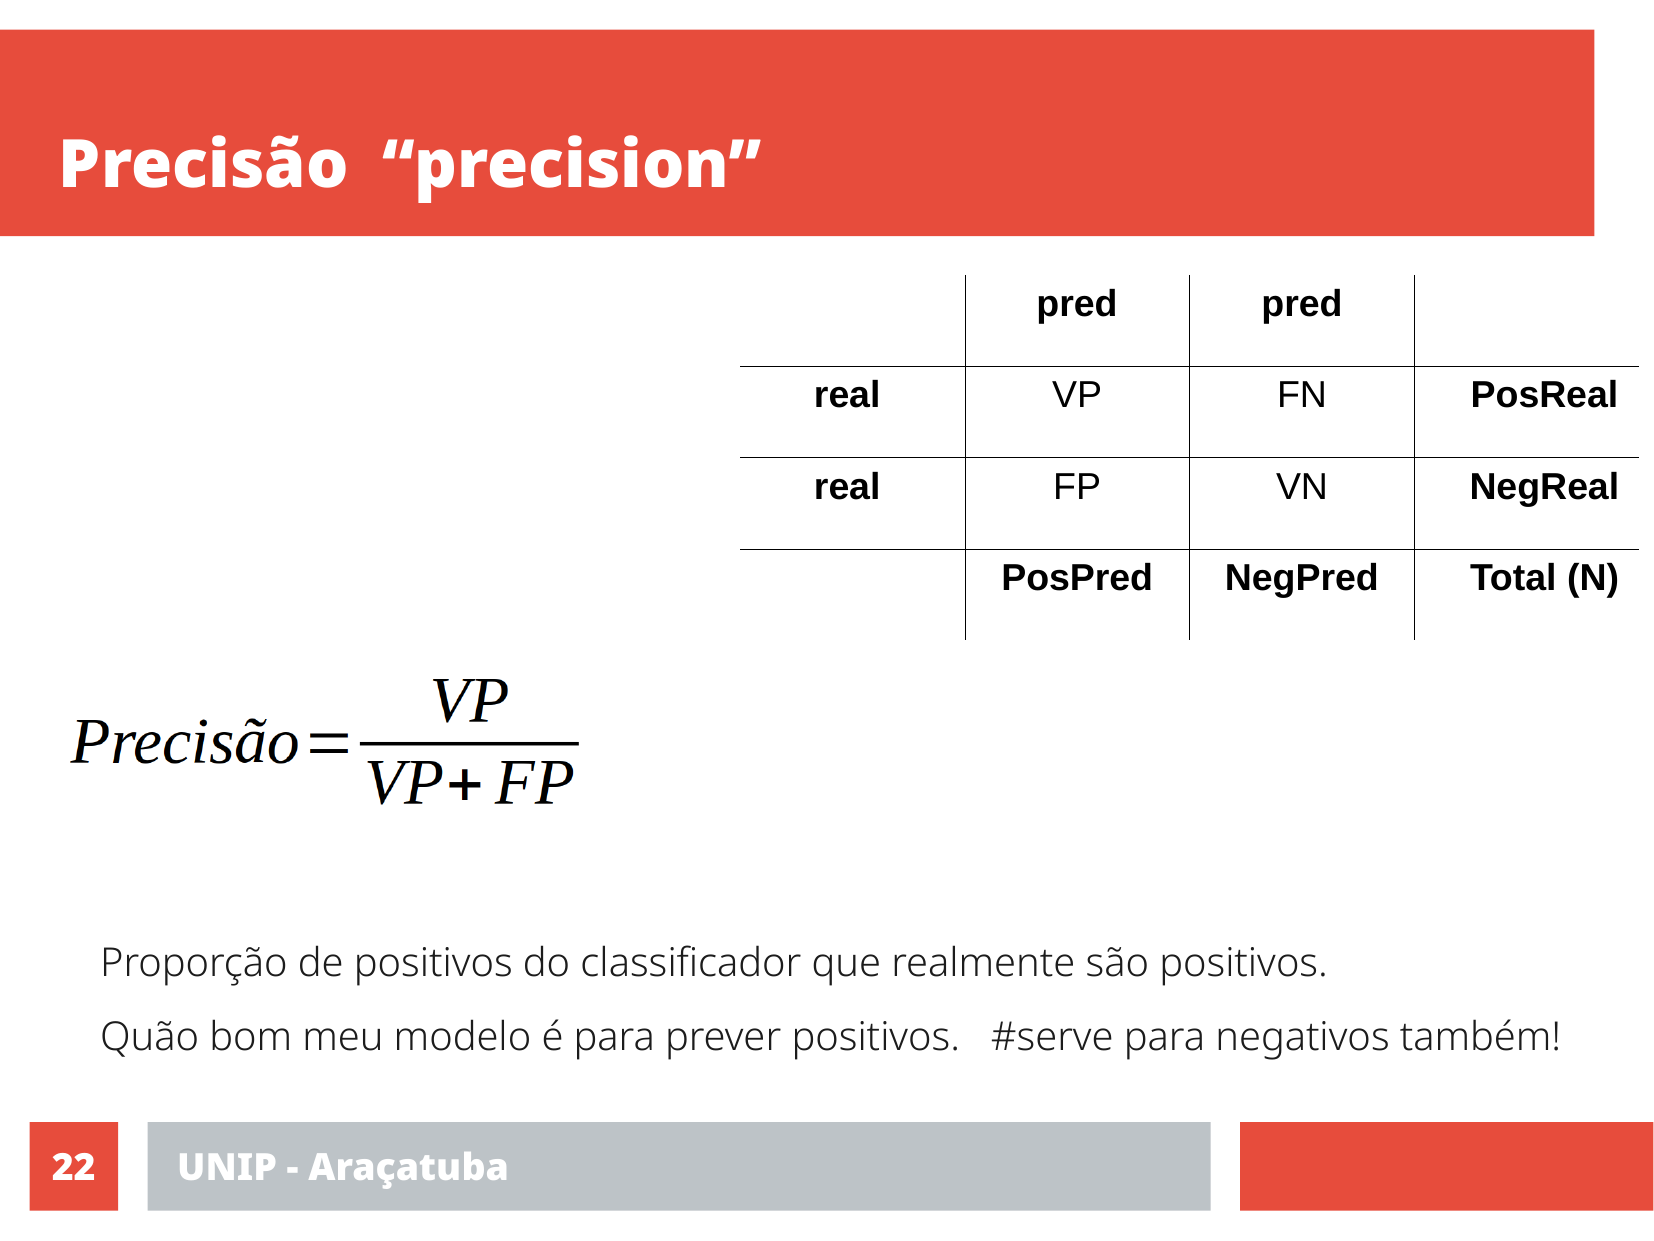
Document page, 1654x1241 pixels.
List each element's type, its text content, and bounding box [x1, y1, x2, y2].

table_cell Total (N) [1415, 550, 1639, 640]
table_cell NegReal [1415, 458, 1639, 549]
table_cell [740, 550, 965, 640]
table_header [1415, 275, 1639, 366]
table_header pred [966, 275, 1189, 366]
picture [47, 643, 597, 830]
table_cell PosPred [966, 550, 1189, 640]
table_cell real [740, 367, 965, 457]
table_cell PosReal [1415, 367, 1639, 457]
table_header [740, 275, 965, 366]
table_cell VP [966, 367, 1189, 457]
table_cell FN [1190, 367, 1414, 457]
table_cell NegPred [1190, 550, 1414, 640]
table_cell VN [1190, 458, 1414, 549]
list Proporção de positivos do classificador que realmente são positivos. Quão bom meu modelo é para prever positivos. #serve para negativos também! [59, 324, 1565, 1093]
table_header pred [1190, 275, 1414, 366]
table_cell FP [966, 458, 1189, 549]
title Precisão “precision” [59, 59, 1595, 207]
table_cell real [740, 458, 965, 549]
